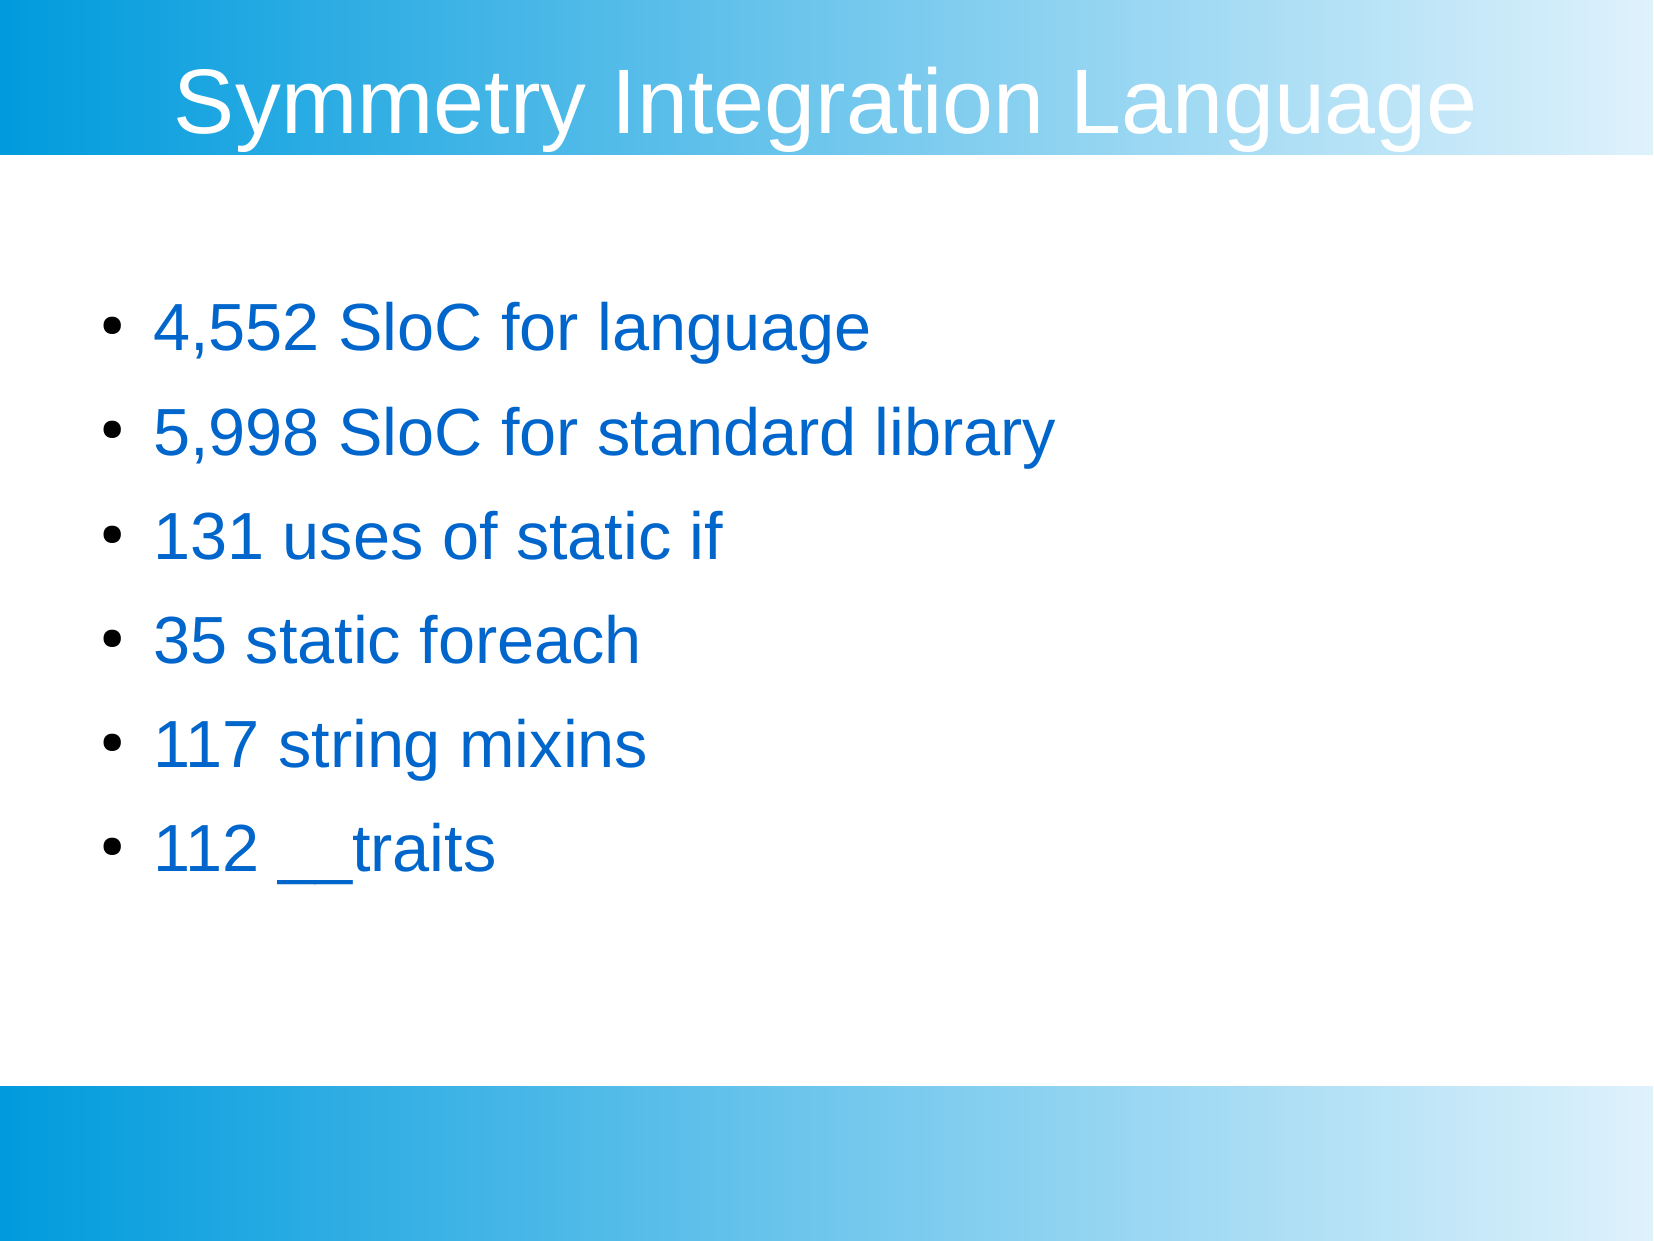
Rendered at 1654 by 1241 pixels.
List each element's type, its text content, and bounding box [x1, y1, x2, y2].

title Symmetry Integration Language [82, 49, 1571, 155]
list 4,552 SloC for language 5,998 SloC for standard library 131 uses of static if 35 static foreach 117 string mixins 112 __traits [82, 290, 1571, 1010]
